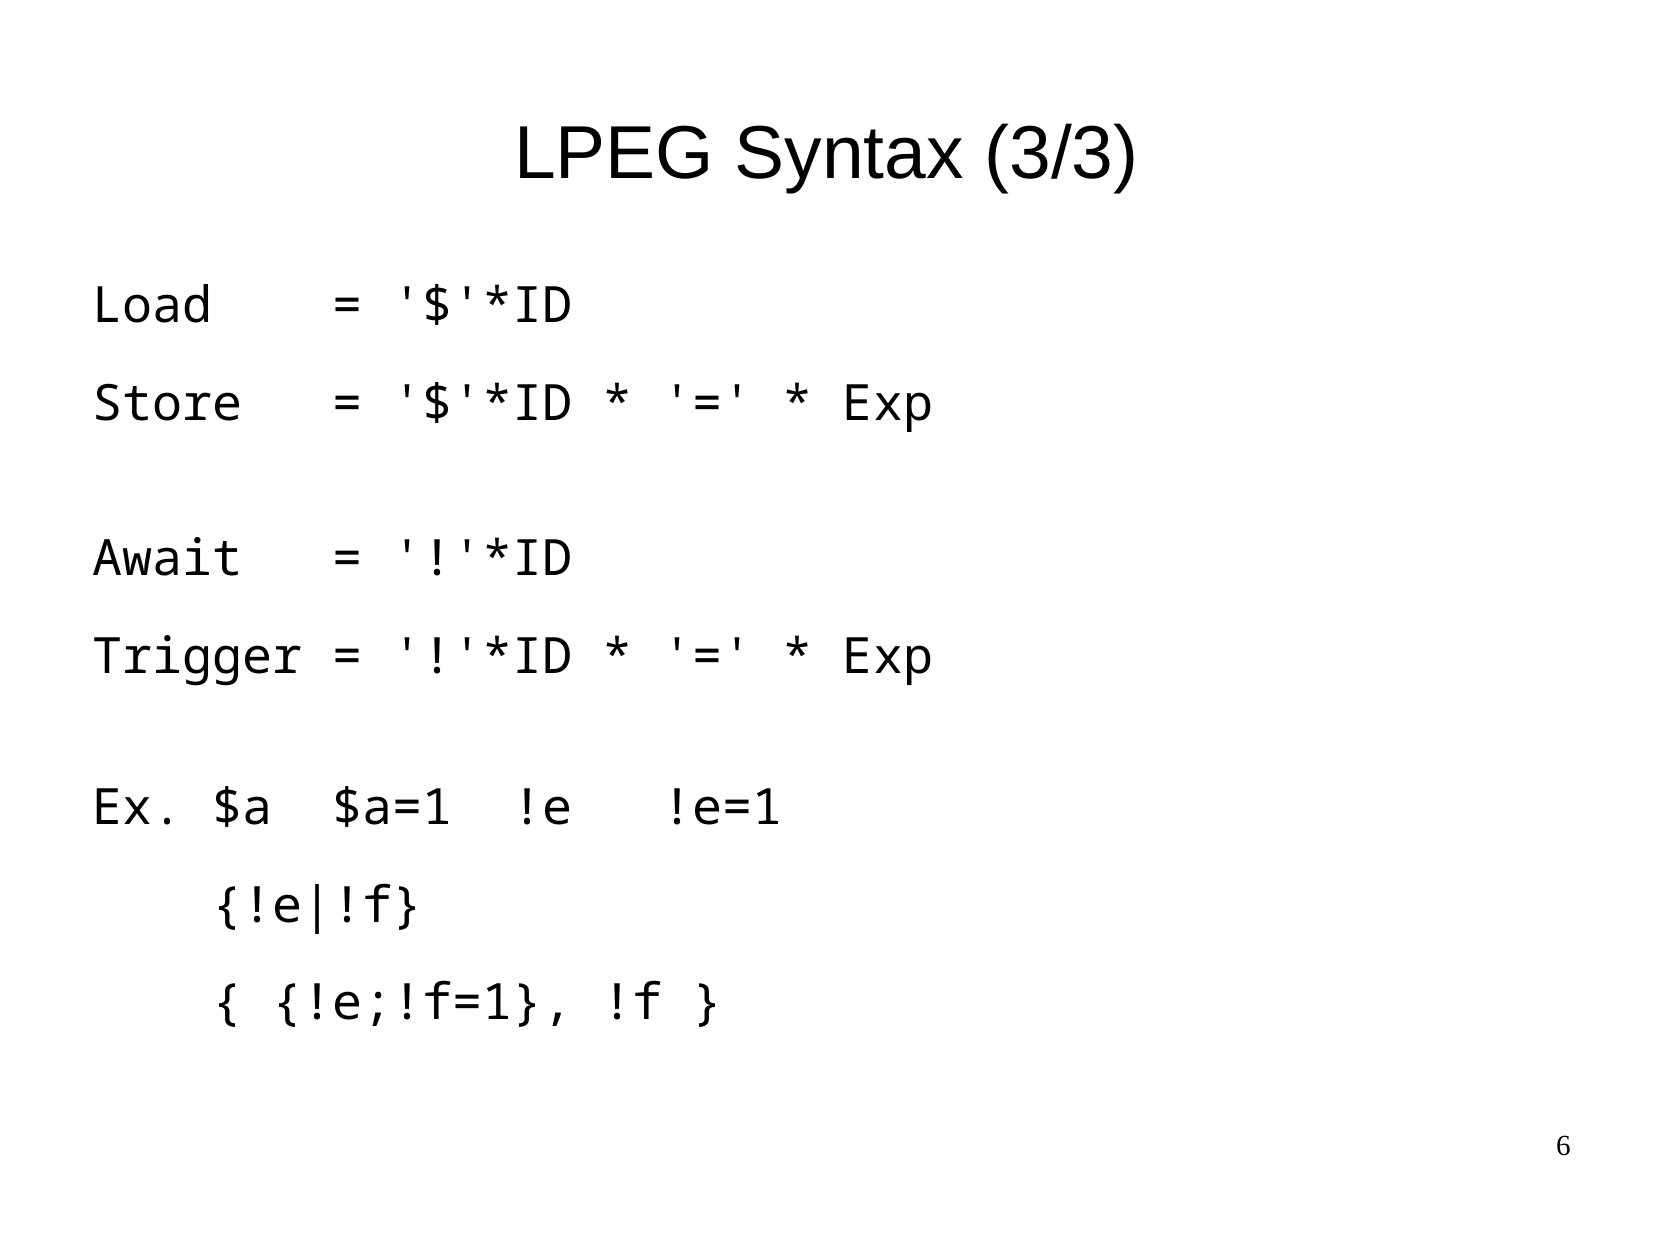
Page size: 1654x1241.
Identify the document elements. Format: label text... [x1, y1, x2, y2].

title LPEG Syntax (3/3) [82, 49, 1571, 257]
list Load = '$'*ID Store = '$'*ID * '=' * Exp Await = '!'*ID Trigger = '!'*ID * '=' * Exp Ex. $a $a=1 !e !e=1 {!e|!f} { {!e;!f=1}, !f } [75, 268, 1564, 1088]
